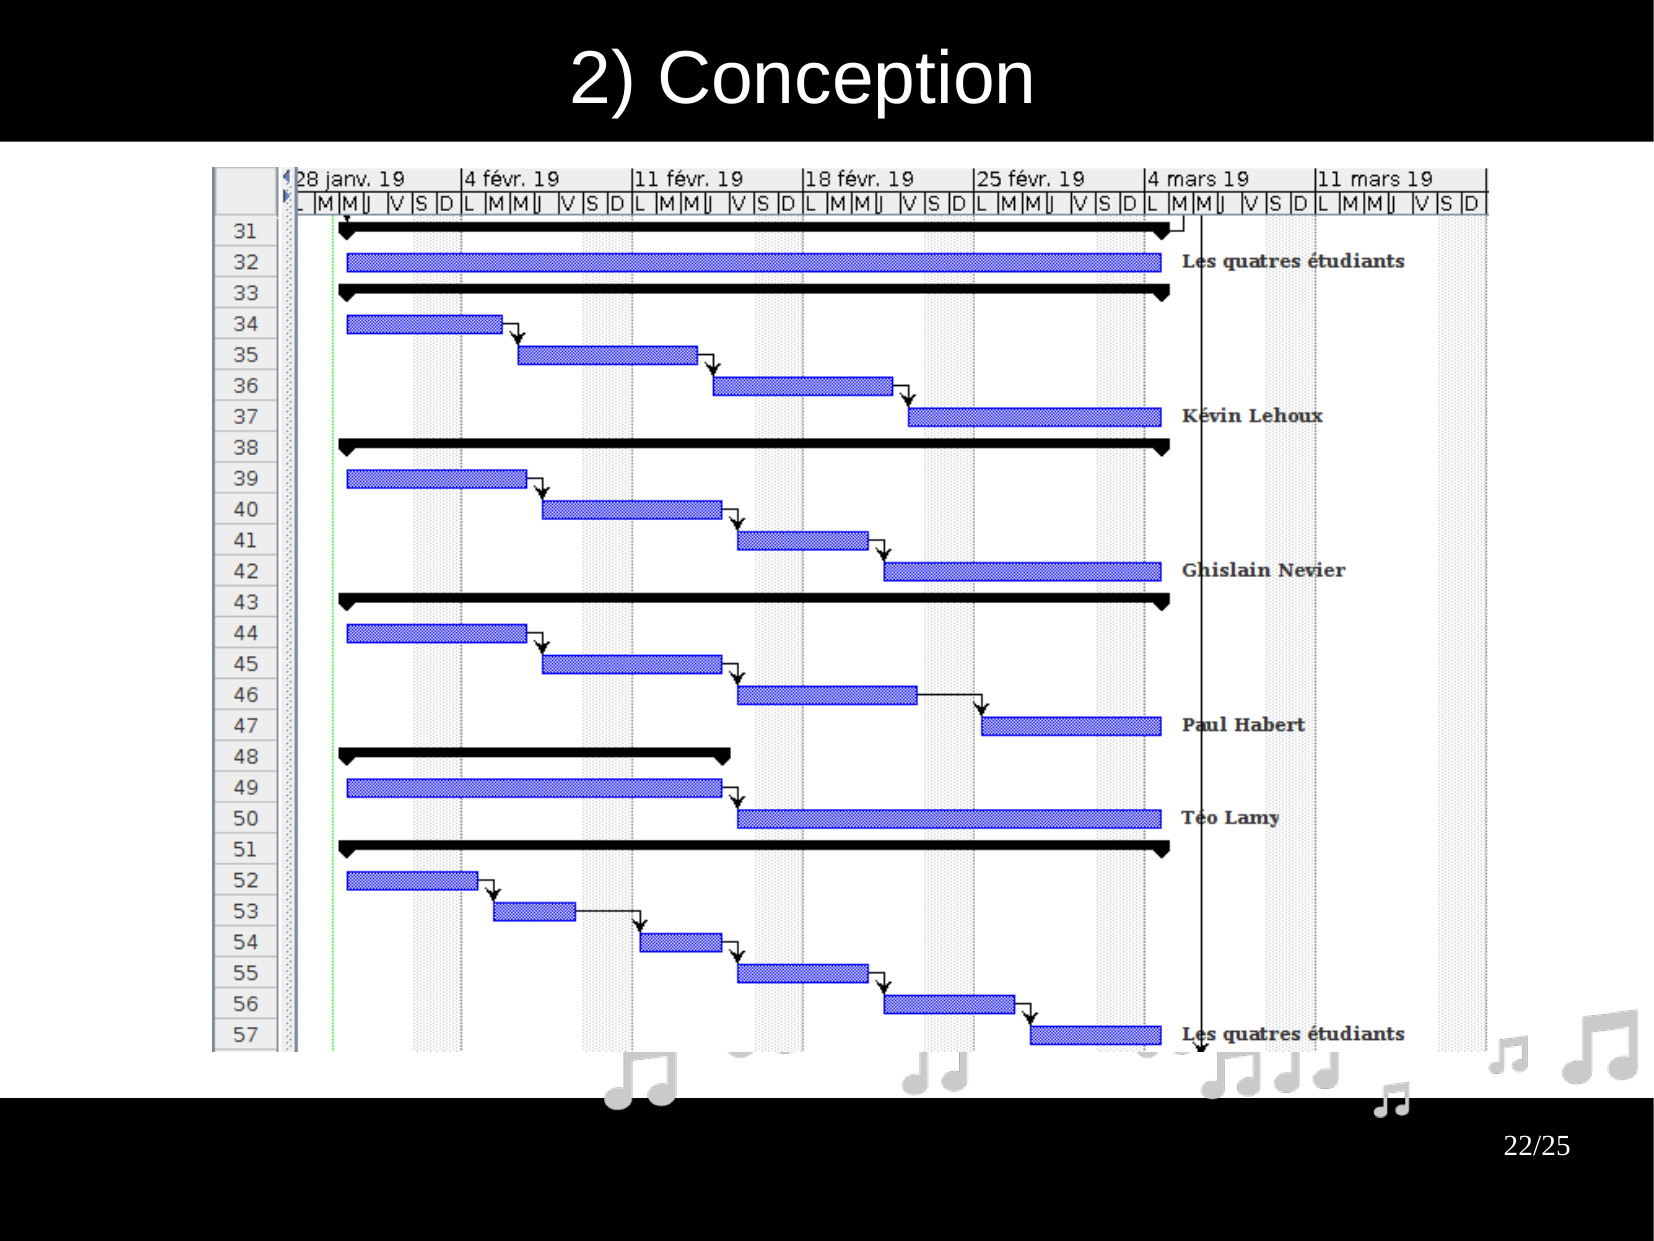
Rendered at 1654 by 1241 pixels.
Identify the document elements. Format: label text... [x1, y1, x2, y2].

title 2) Conception [59, 8, 1548, 148]
picture [212, 167, 1489, 1052]
